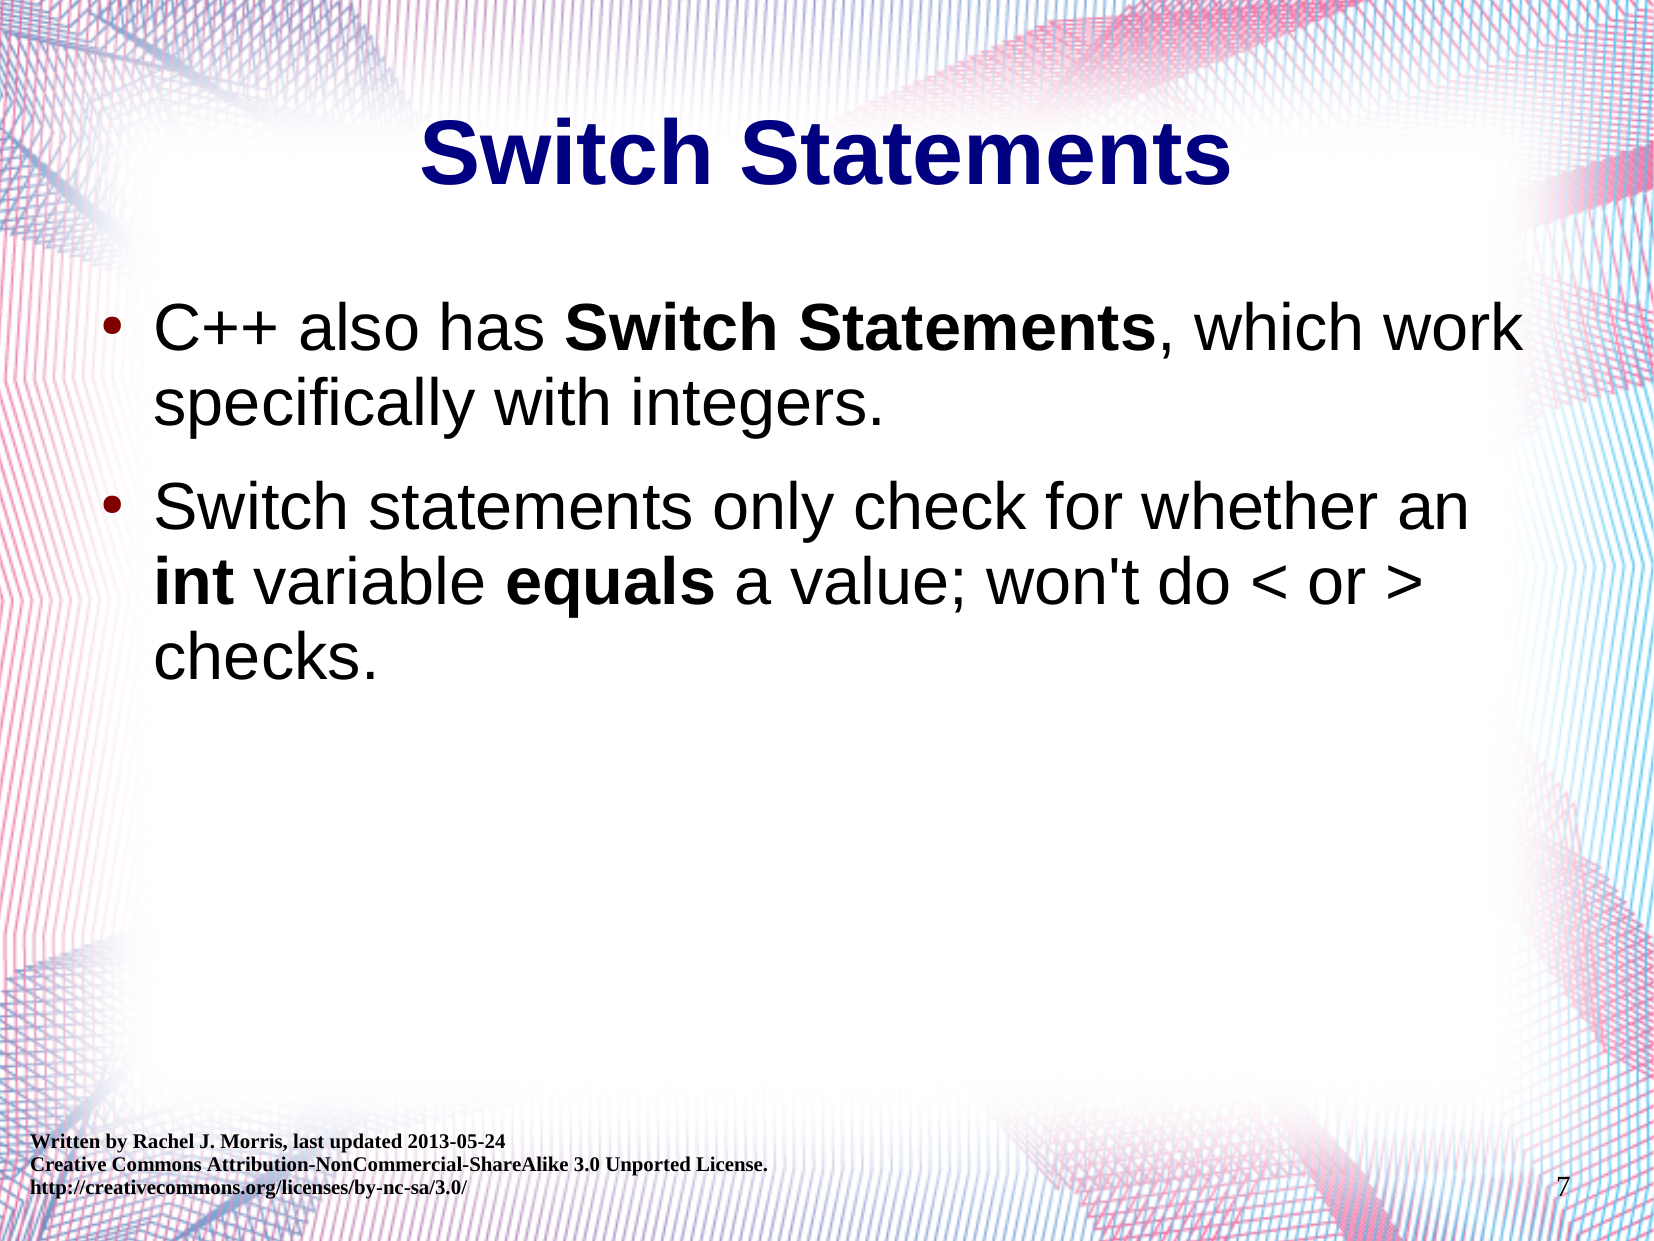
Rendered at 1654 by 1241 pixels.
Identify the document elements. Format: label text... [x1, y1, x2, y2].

title Switch Statements [82, 49, 1571, 257]
list C++ also has Switch Statements, which work specifically with integers. Switch statements only check for whether an int variable equals a value; won't do < or > checks. [82, 290, 1571, 1010]
picture [0, 0, 1654, 1241]
